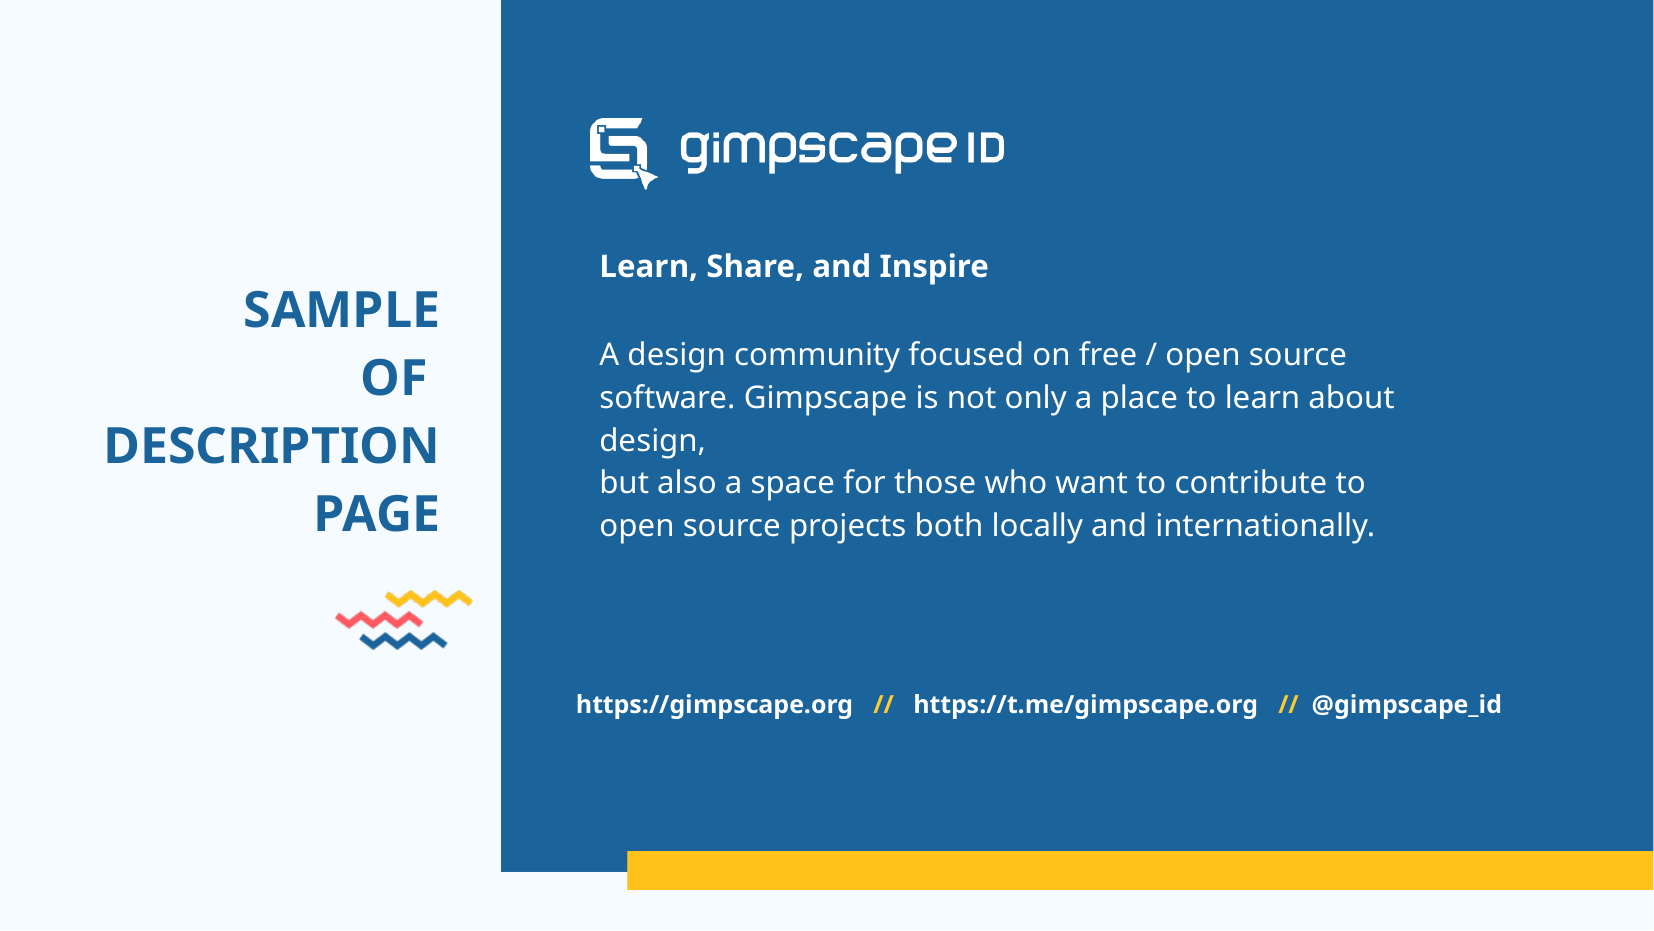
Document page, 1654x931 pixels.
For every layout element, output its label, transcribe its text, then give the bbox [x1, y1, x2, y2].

picture [501, 0, 1654, 890]
picture [335, 590, 473, 650]
text_box Learn, Share, and Inspire [584, 236, 1441, 304]
text_box A design community focused on free / open source software. Gimpscape is not only a place to learn about design, but also a space for those who want to contribute to open source projects both locally and internationally. [584, 324, 1441, 646]
text_box https://gimpscape.org // https://t.me/gimpscape.org // @gimpscape_id [561, 679, 1625, 931]
text_box SAMPLE OF DESCRIPTION PAGE [88, 266, 502, 564]
